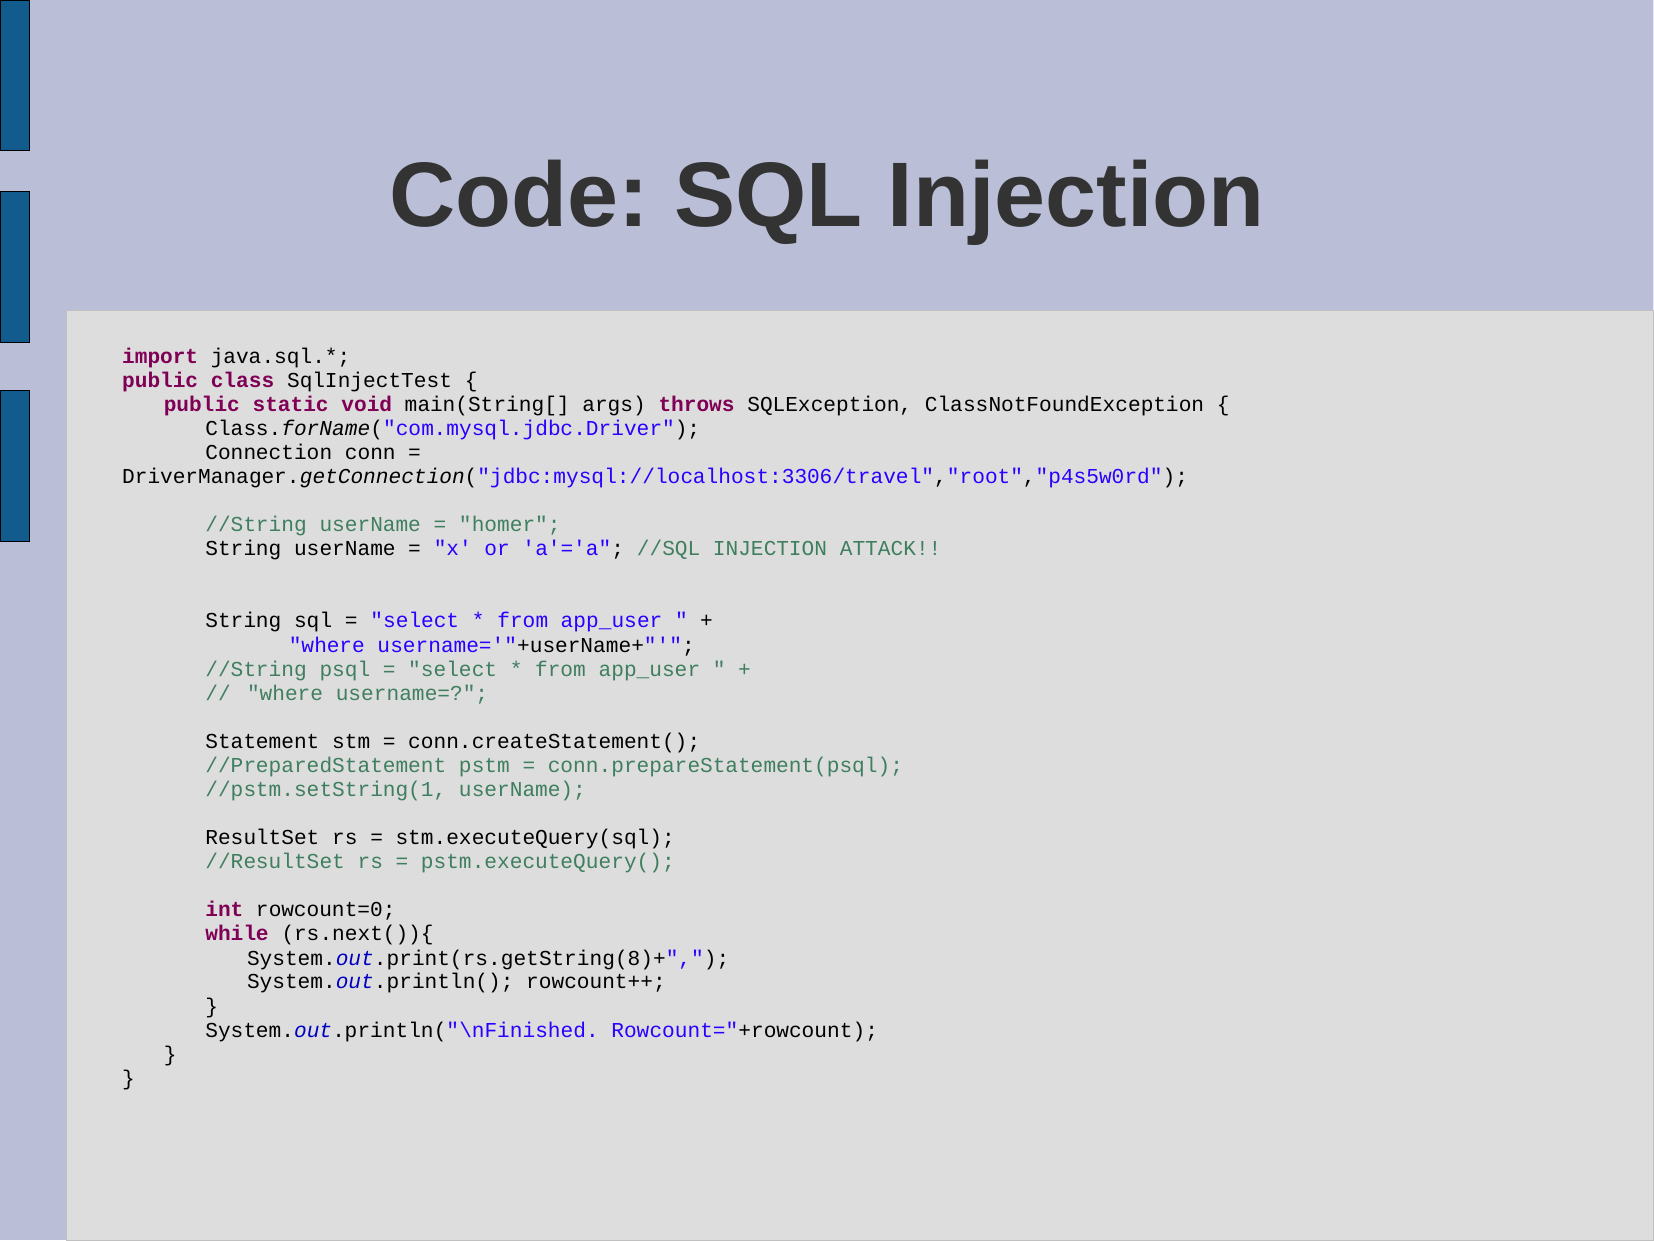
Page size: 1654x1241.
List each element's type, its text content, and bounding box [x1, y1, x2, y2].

title Code: SQL Injection [121, 91, 1534, 299]
chart [121, 345, 1403, 1109]
